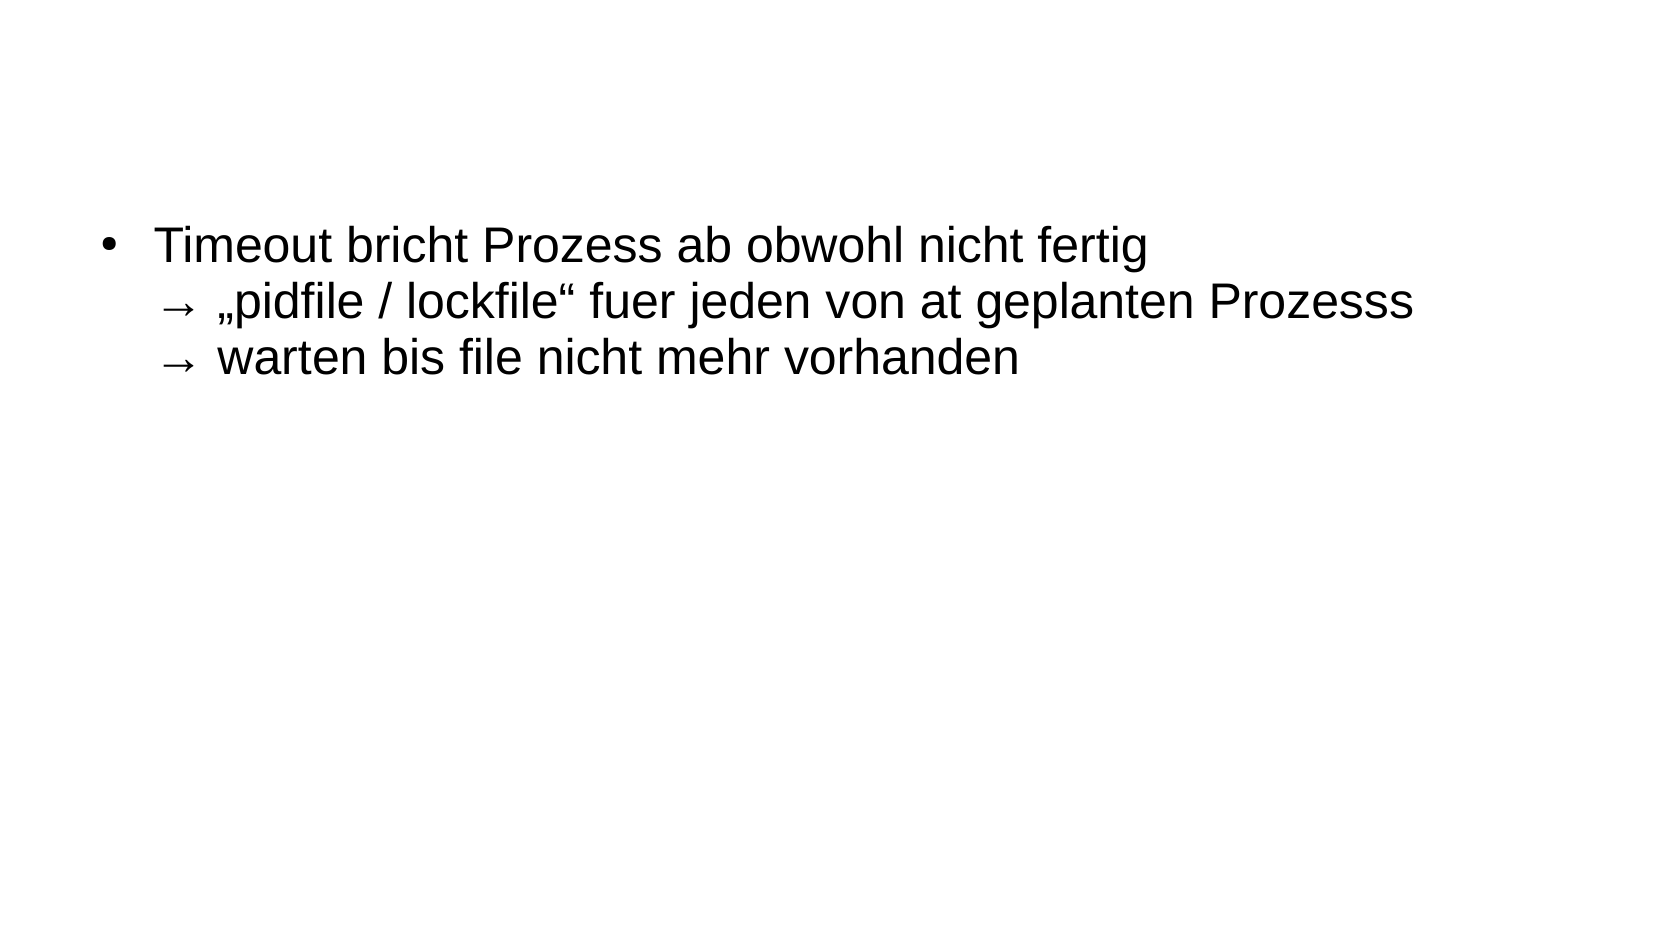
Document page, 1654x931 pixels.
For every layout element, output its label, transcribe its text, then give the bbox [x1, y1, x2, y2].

list Timeout bricht Prozess ab obwohl nicht fertig → „pidfile / lockfile“ fuer jeden von at geplanten Prozesss → warten bis file nicht mehr vorhanden [82, 217, 1571, 758]
